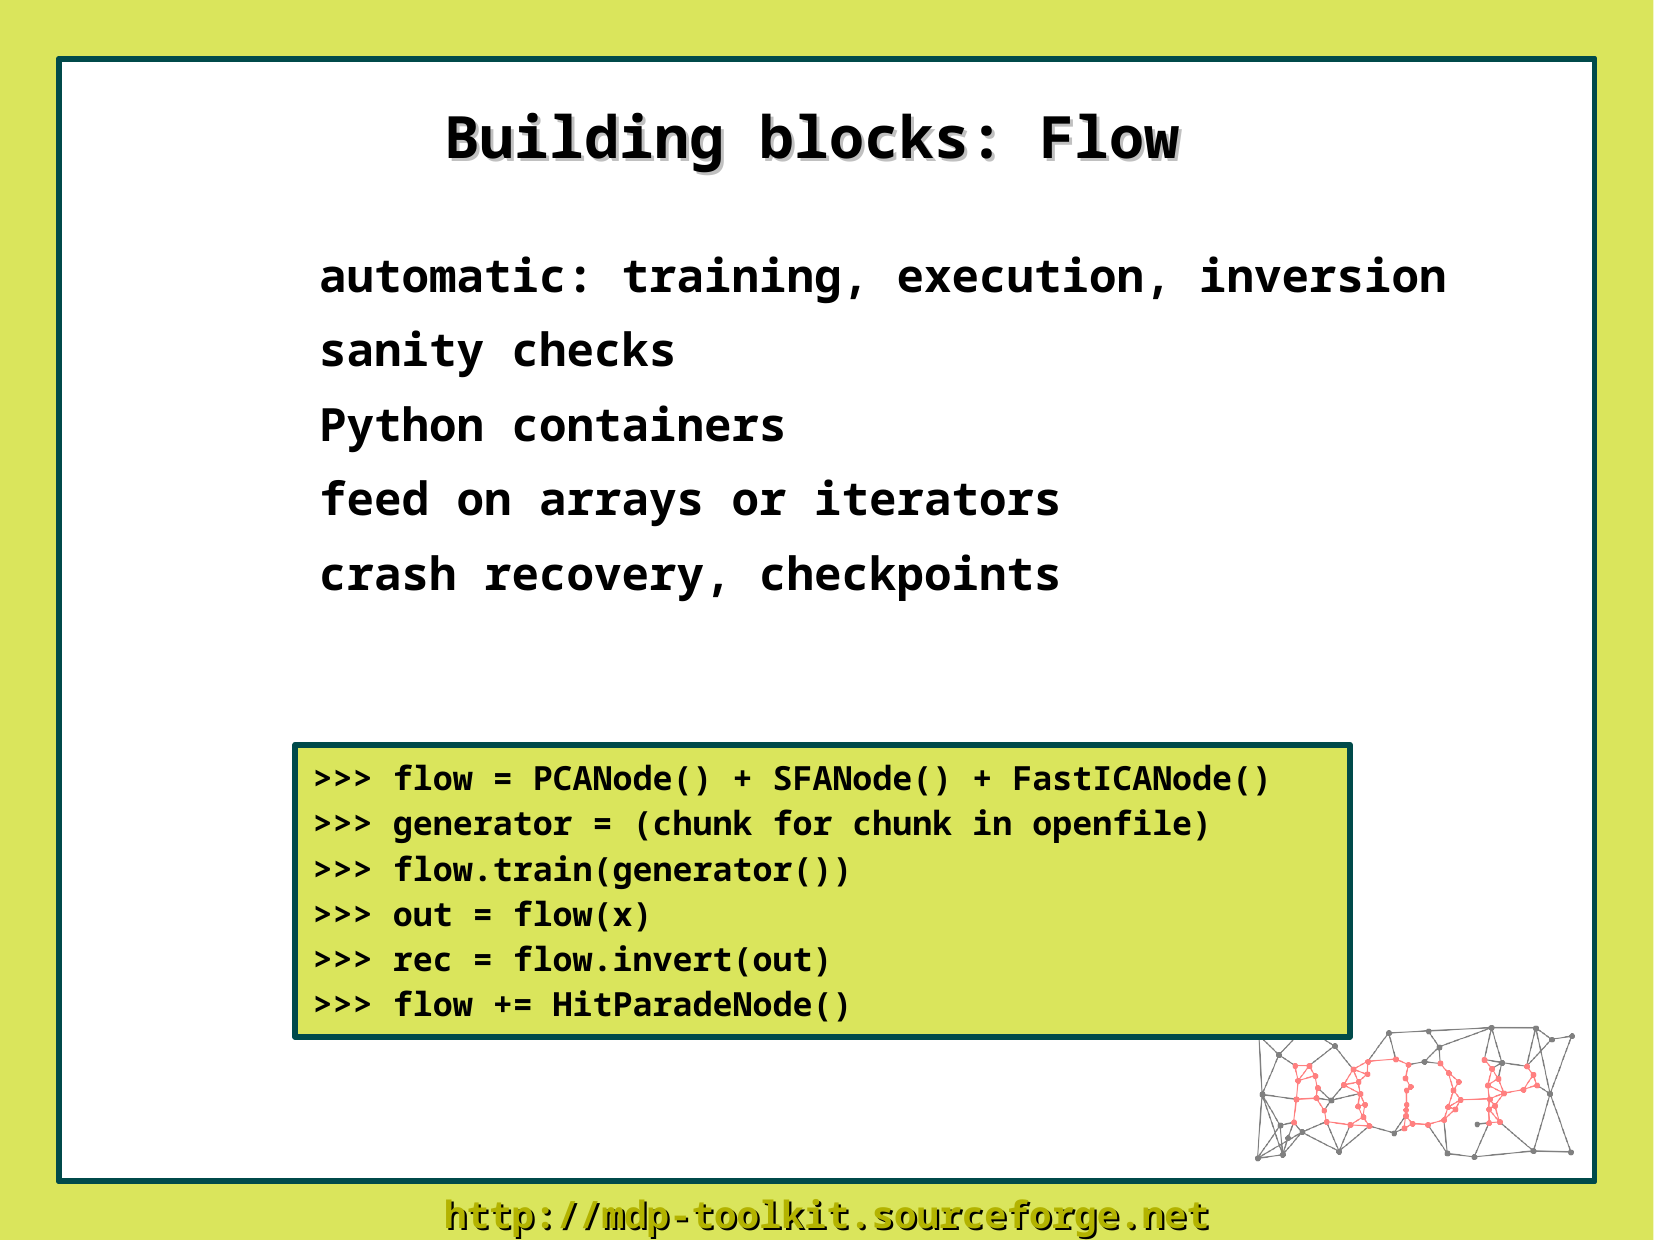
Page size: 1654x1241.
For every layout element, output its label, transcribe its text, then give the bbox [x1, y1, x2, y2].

text_box automatic: training, execution, inversion sanity checks Python containers feed on arrays or iterators crash recovery, checkpoints [319, 236, 1506, 571]
text_box >>> flow = PCANode() + SFANode() + FastICANode() >>> generator = (chunk for chunk in openfile) >>> flow.train(generator()) >>> out = flow(x) >>> rec = flow.invert(out) >>> flow += HitParadeNode() [324, 744, 1321, 1004]
text_box [59, 59, 1595, 1182]
text_box Building blocks: Flow [88, 88, 1536, 173]
